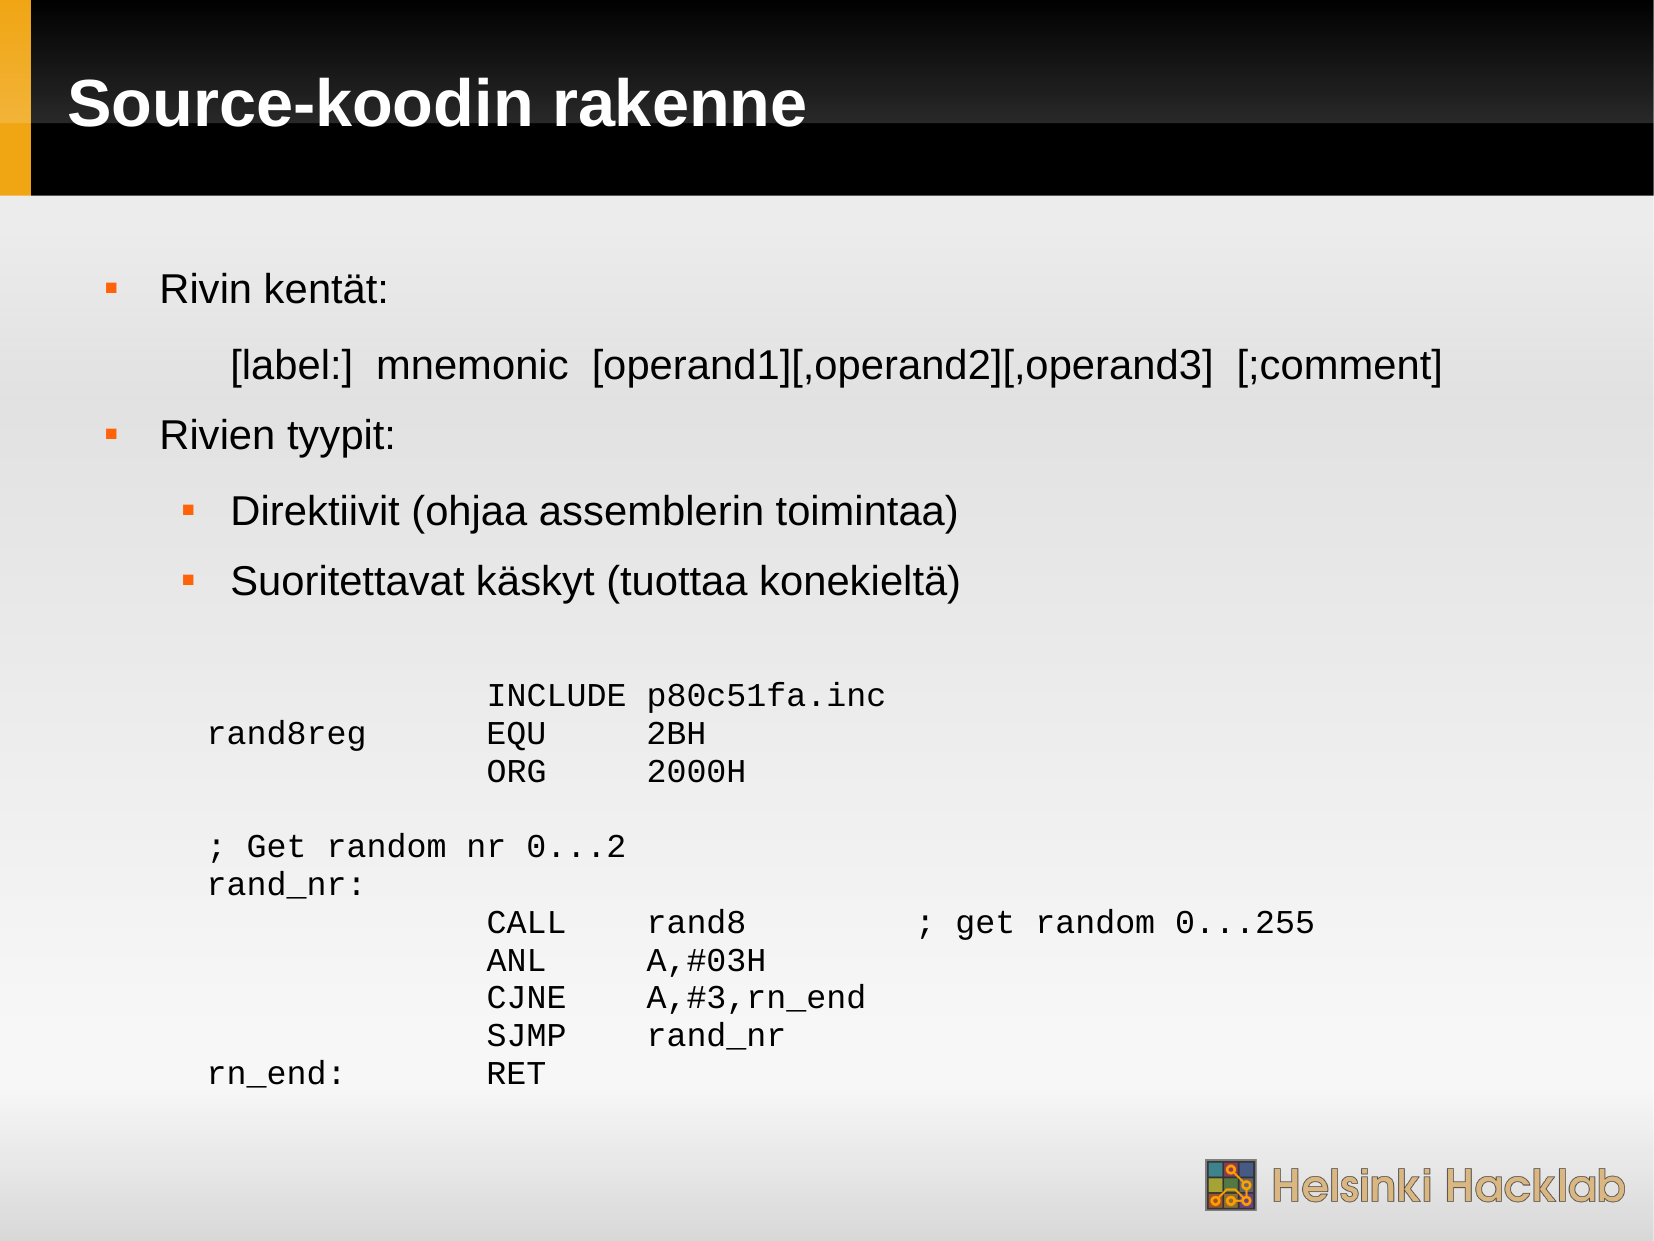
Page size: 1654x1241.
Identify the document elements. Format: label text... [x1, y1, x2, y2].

title Source-koodin rakenne [67, 0, 1556, 208]
picture [0, 0, 1654, 1241]
list Rivin kentät: [label:] mnemonic [operand1][,operand2][,operand3] [;comment] Rivien tyypit: Direktiivit (ohjaa assemblerin toimintaa) Suoritettavat käskyt (tuottaa konekieltä) [88, 265, 1565, 675]
text_box INCLUDE p80c51fa.inc rand8reg EQU 2BH ORG 2000H ; Get random nr 0...2 rand_nr: CALL rand8 ; get random 0...255 ANL A,#03H CJNE A,#3,rn_end SJMP rand_nr rn_end: RET [206, 679, 1359, 1208]
